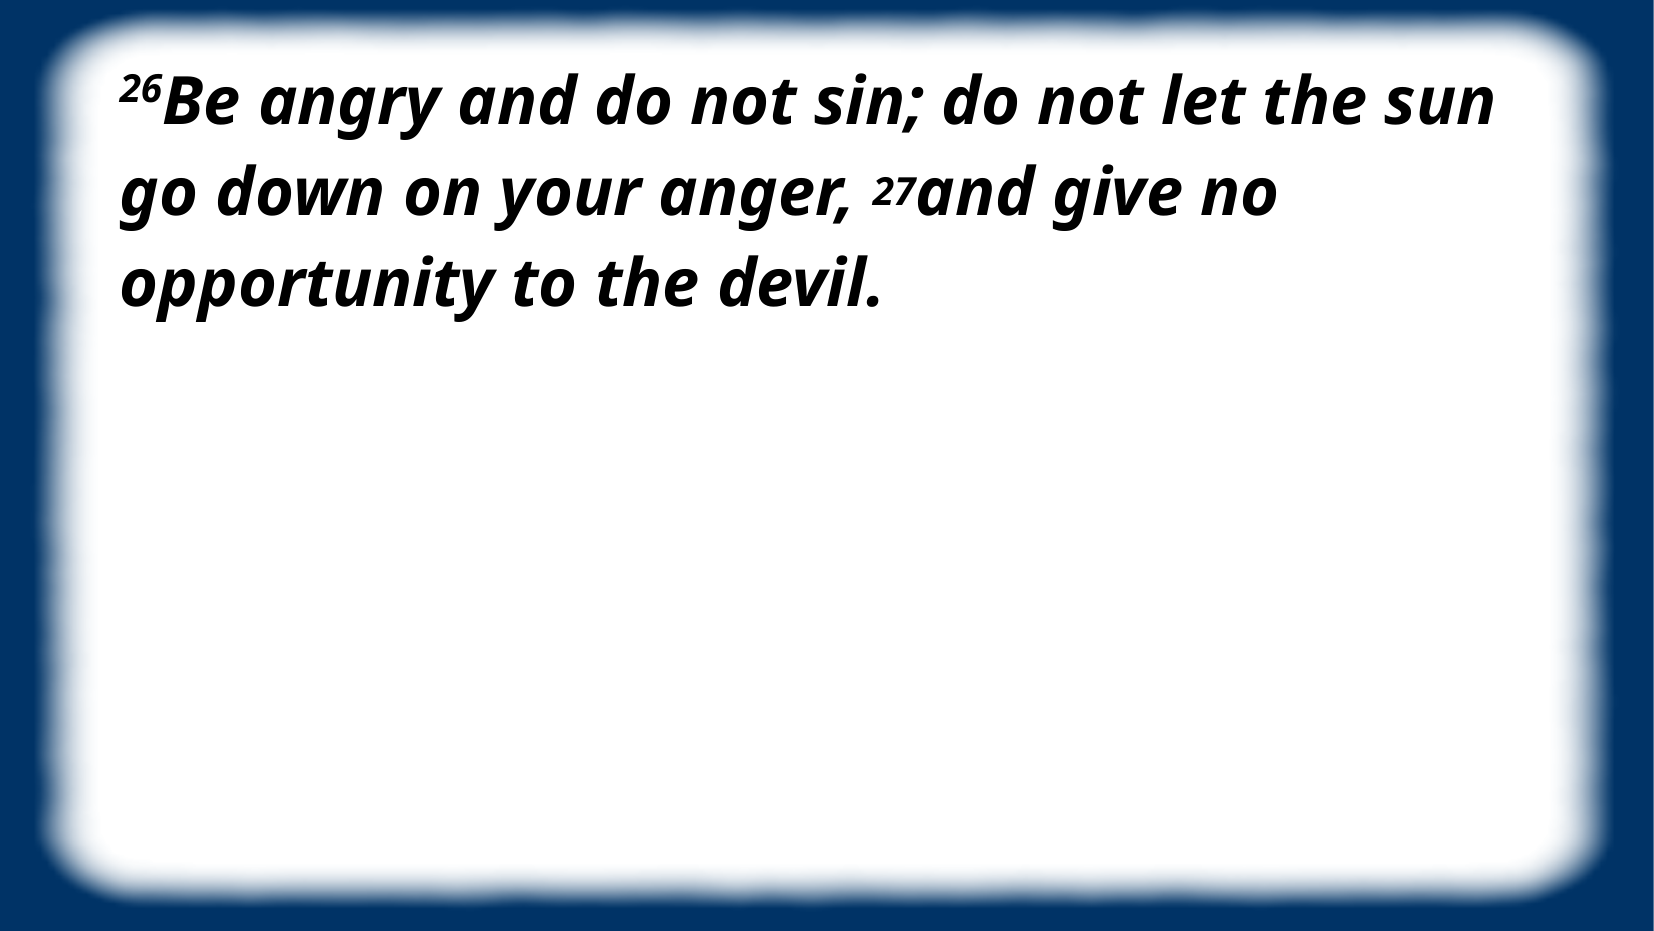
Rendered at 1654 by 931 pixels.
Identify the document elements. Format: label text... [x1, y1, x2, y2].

text_box 26Be angry and do not sin; do not let the sun go down on your anger, 27and give no opportunity to the devil. [105, 45, 1546, 327]
picture [0, 0, 1654, 931]
